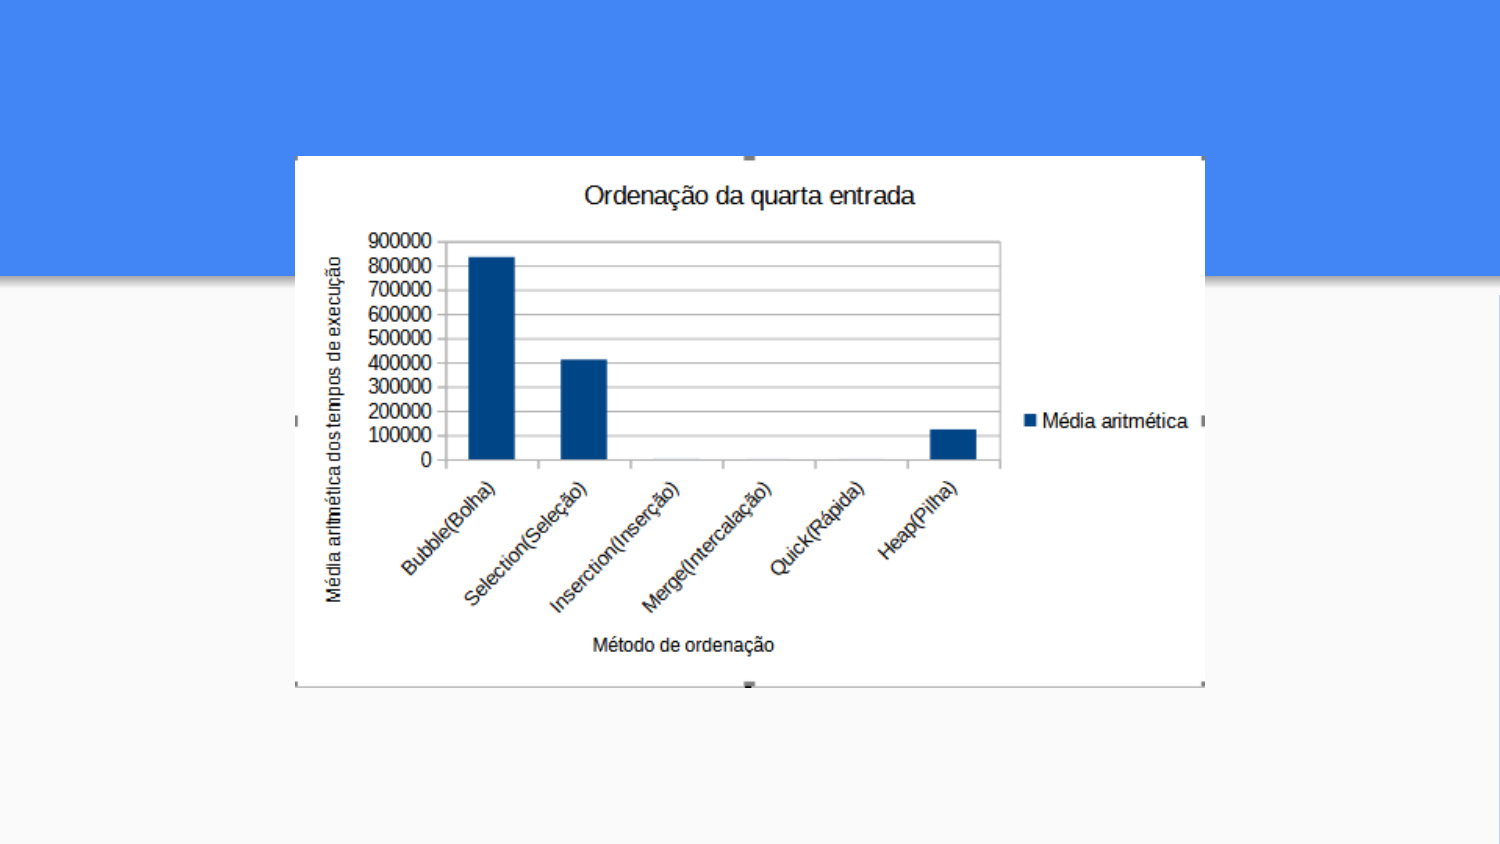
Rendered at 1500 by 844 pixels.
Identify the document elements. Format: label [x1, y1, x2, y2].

picture [295, 156, 1205, 688]
